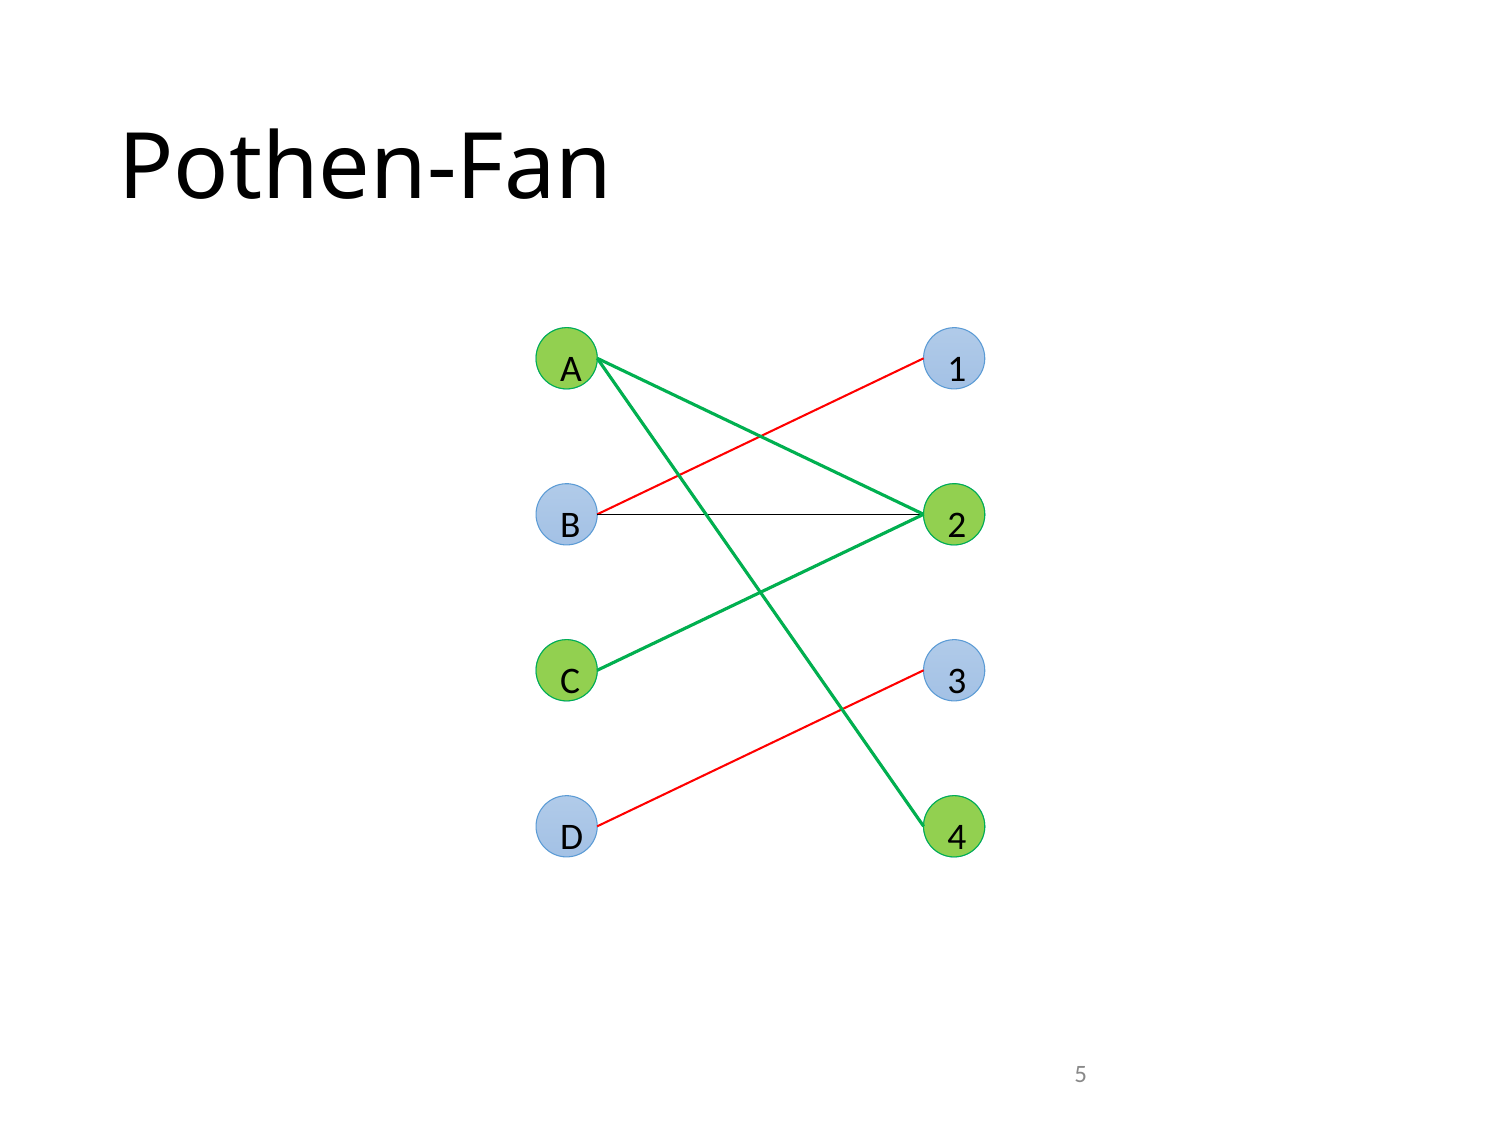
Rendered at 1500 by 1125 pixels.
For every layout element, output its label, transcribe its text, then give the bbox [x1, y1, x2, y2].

text_box 1 [923, 327, 985, 389]
text_box C [536, 639, 598, 701]
text_box 5 [1059, 1042, 1397, 1103]
title Pothen-Fan [103, 59, 1397, 278]
text_box D [536, 795, 598, 857]
text_box 3 [923, 639, 985, 701]
text_box A [536, 327, 598, 389]
text_box B [536, 483, 598, 545]
text_box 2 [923, 483, 985, 545]
text_box 4 [923, 795, 985, 857]
